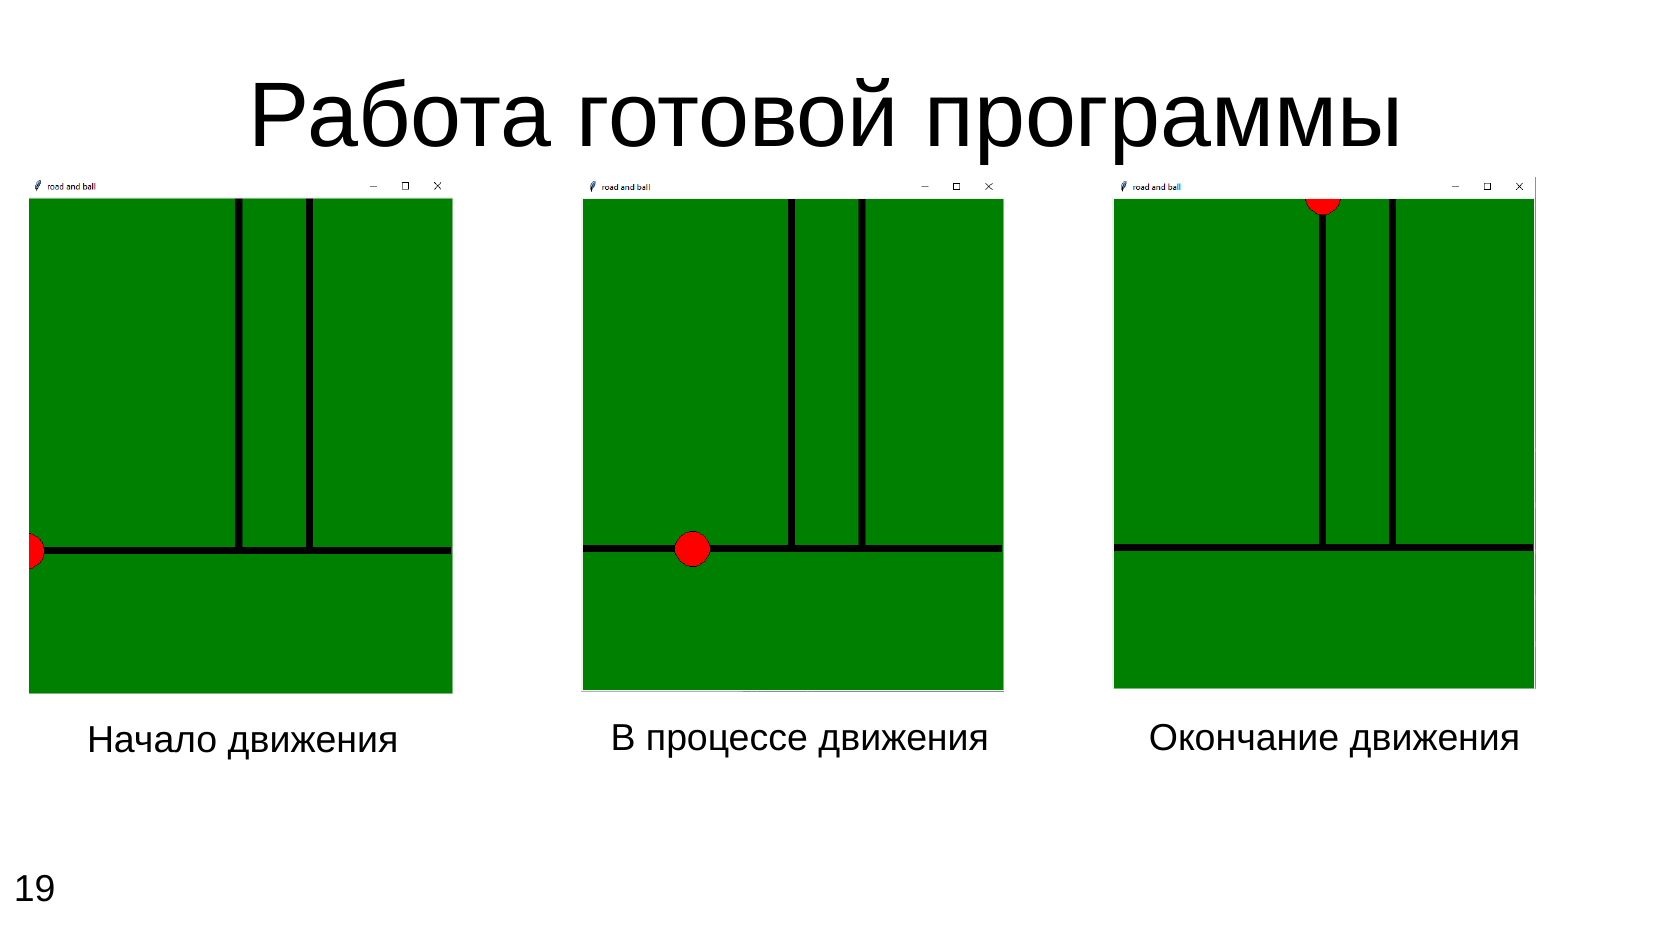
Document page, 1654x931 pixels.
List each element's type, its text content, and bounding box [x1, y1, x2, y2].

picture [29, 177, 453, 694]
title Работа готовой программы [82, 37, 1571, 193]
text_box Окончание движения [1134, 708, 1536, 766]
picture [1112, 177, 1536, 689]
text_box В процессе движения [595, 708, 1004, 766]
text_box Начало движения [72, 710, 414, 768]
picture [581, 177, 1004, 692]
text_box <номер> [0, 860, 562, 931]
